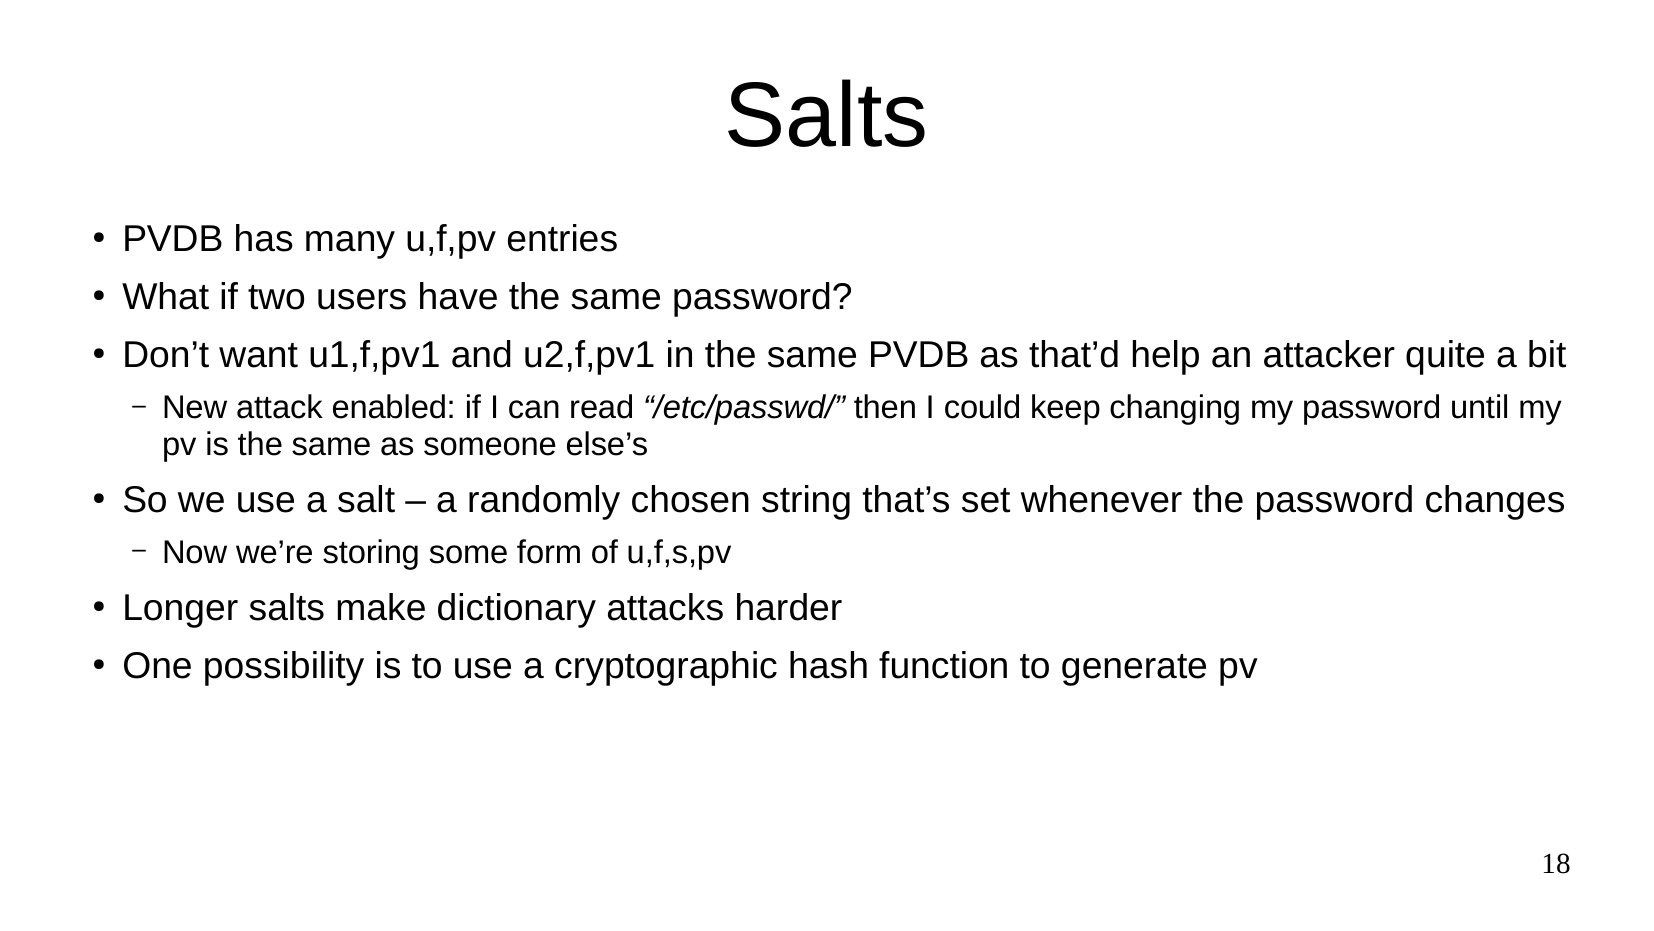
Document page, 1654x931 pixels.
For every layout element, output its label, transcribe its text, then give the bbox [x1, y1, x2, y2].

list PVDB has many u,f,pv entries What if two users have the same password? Don’t want u1,f,pv1 and u2,f,pv1 in the same PVDB as that’d help an attacker quite a bit New attack enabled: if I can read “/etc/passwd/” ​then I could keep changing my password until my pv is the same as someone else’s So we use a salt – a randomly chosen string that’s set whenever the password changes Now we’re storing some form of u,f,s,pv Longer salts make dictionary attacks harder One possibility is to use a cryptographic hash function to generate pv [82, 217, 1571, 758]
title Salts [82, 37, 1571, 193]
